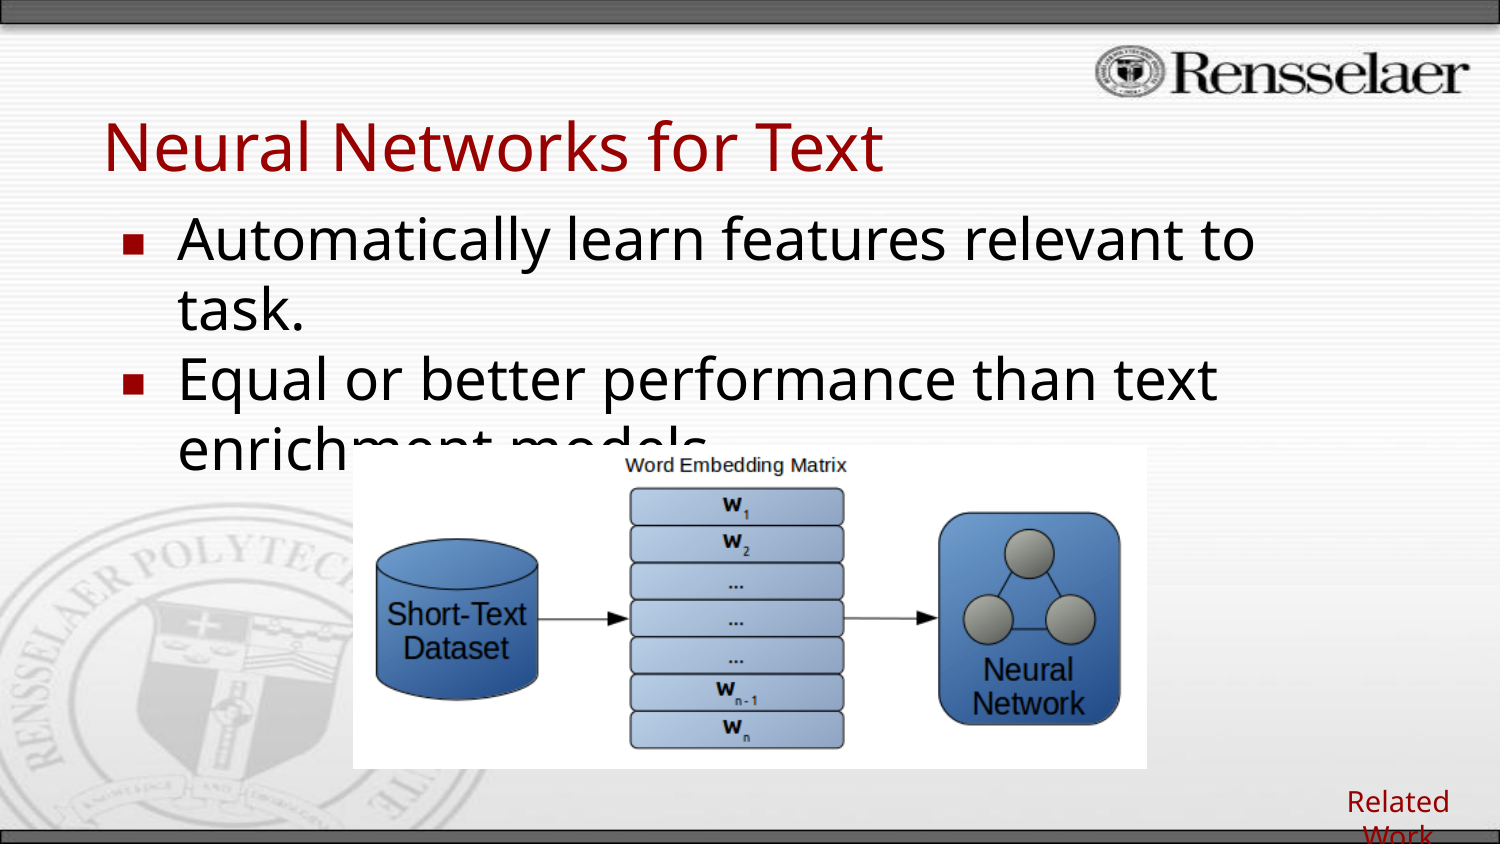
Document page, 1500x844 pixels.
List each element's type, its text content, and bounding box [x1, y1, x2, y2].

list Automatically learn features relevant to task. Equal or better performance than text enrichment models. [87, 187, 1369, 769]
picture [0, 0, 1500, 844]
text_box Related Work [1296, 768, 1500, 816]
title Neural Networks for Text [87, 102, 1413, 188]
picture [1392, 833, 1401, 844]
picture [1372, 830, 1379, 844]
